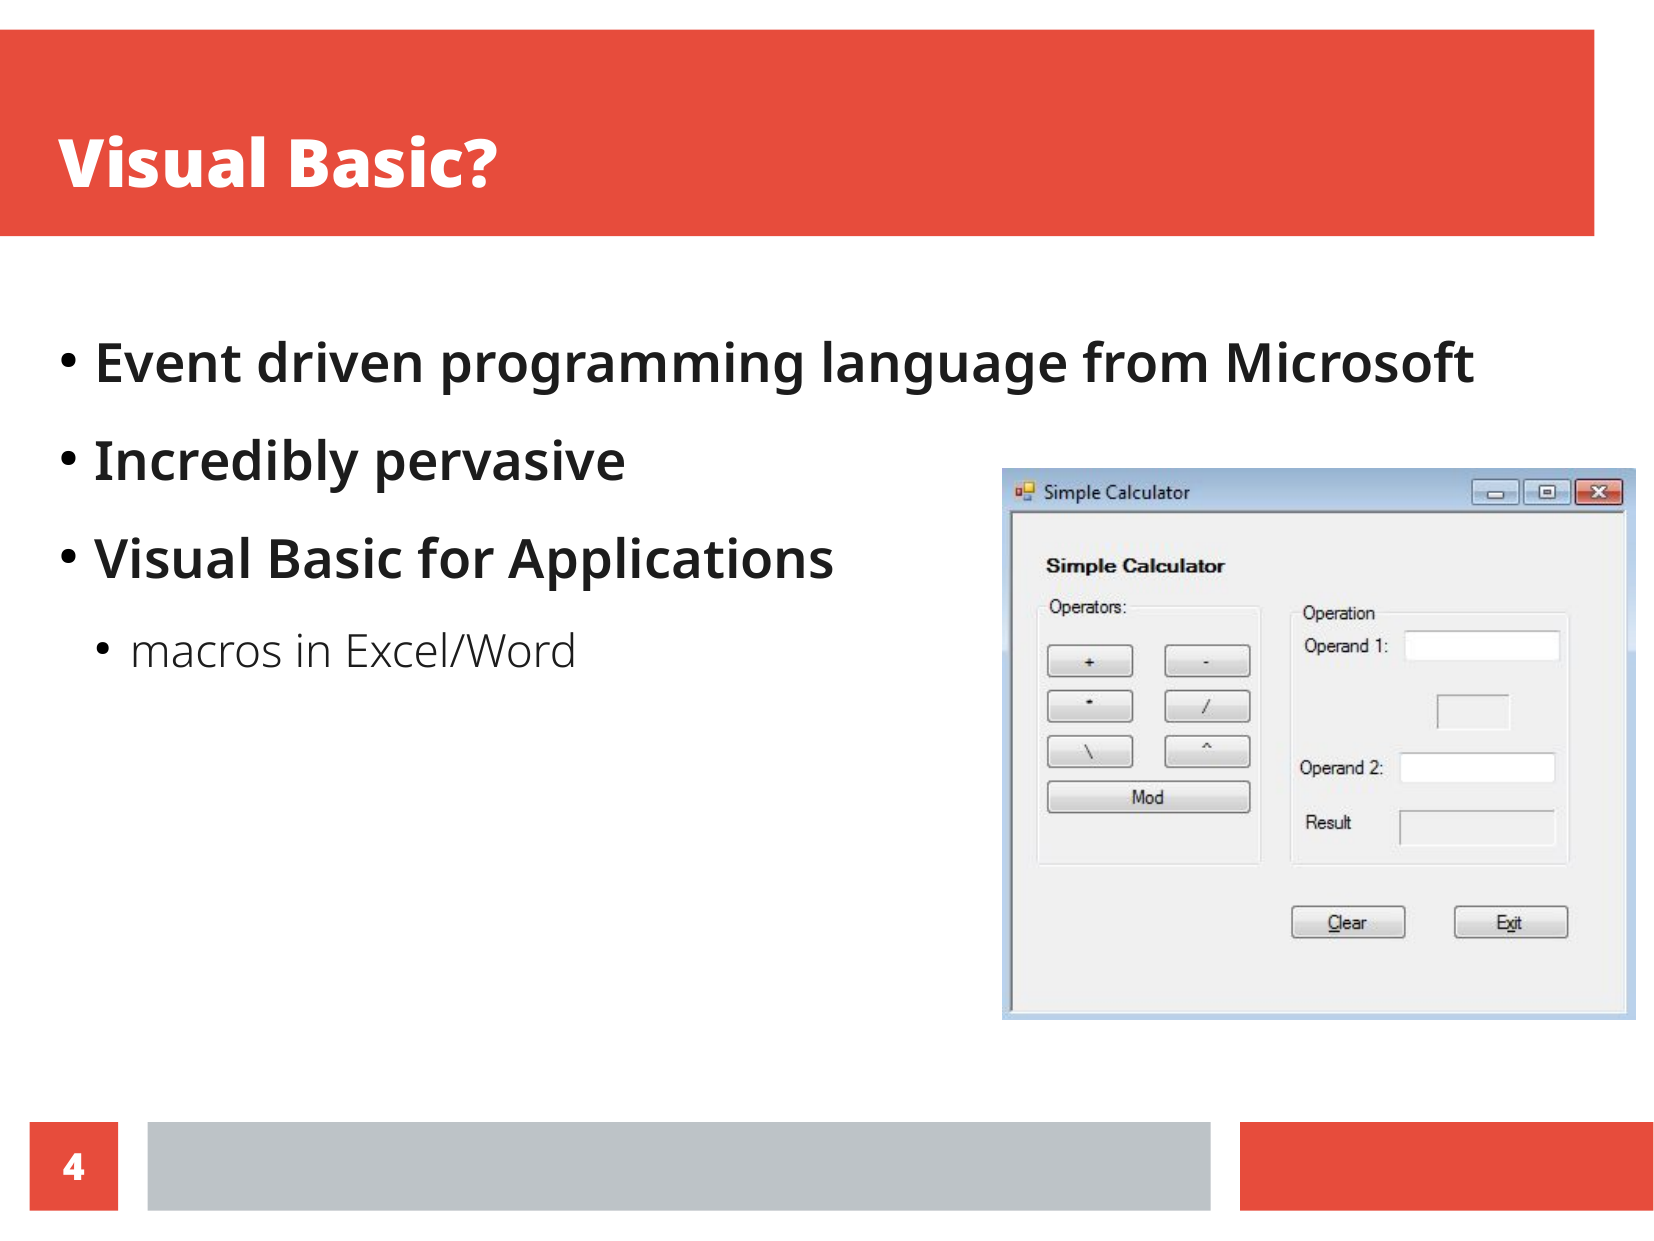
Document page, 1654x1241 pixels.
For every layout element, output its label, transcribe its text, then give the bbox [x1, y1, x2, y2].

picture [1002, 468, 1636, 1021]
title Visual Basic? [59, 59, 1595, 207]
list Event driven programming language from Microsoft Incredibly pervasive Visual Basic for Applications macros in Excel/Word [59, 324, 1565, 1093]
